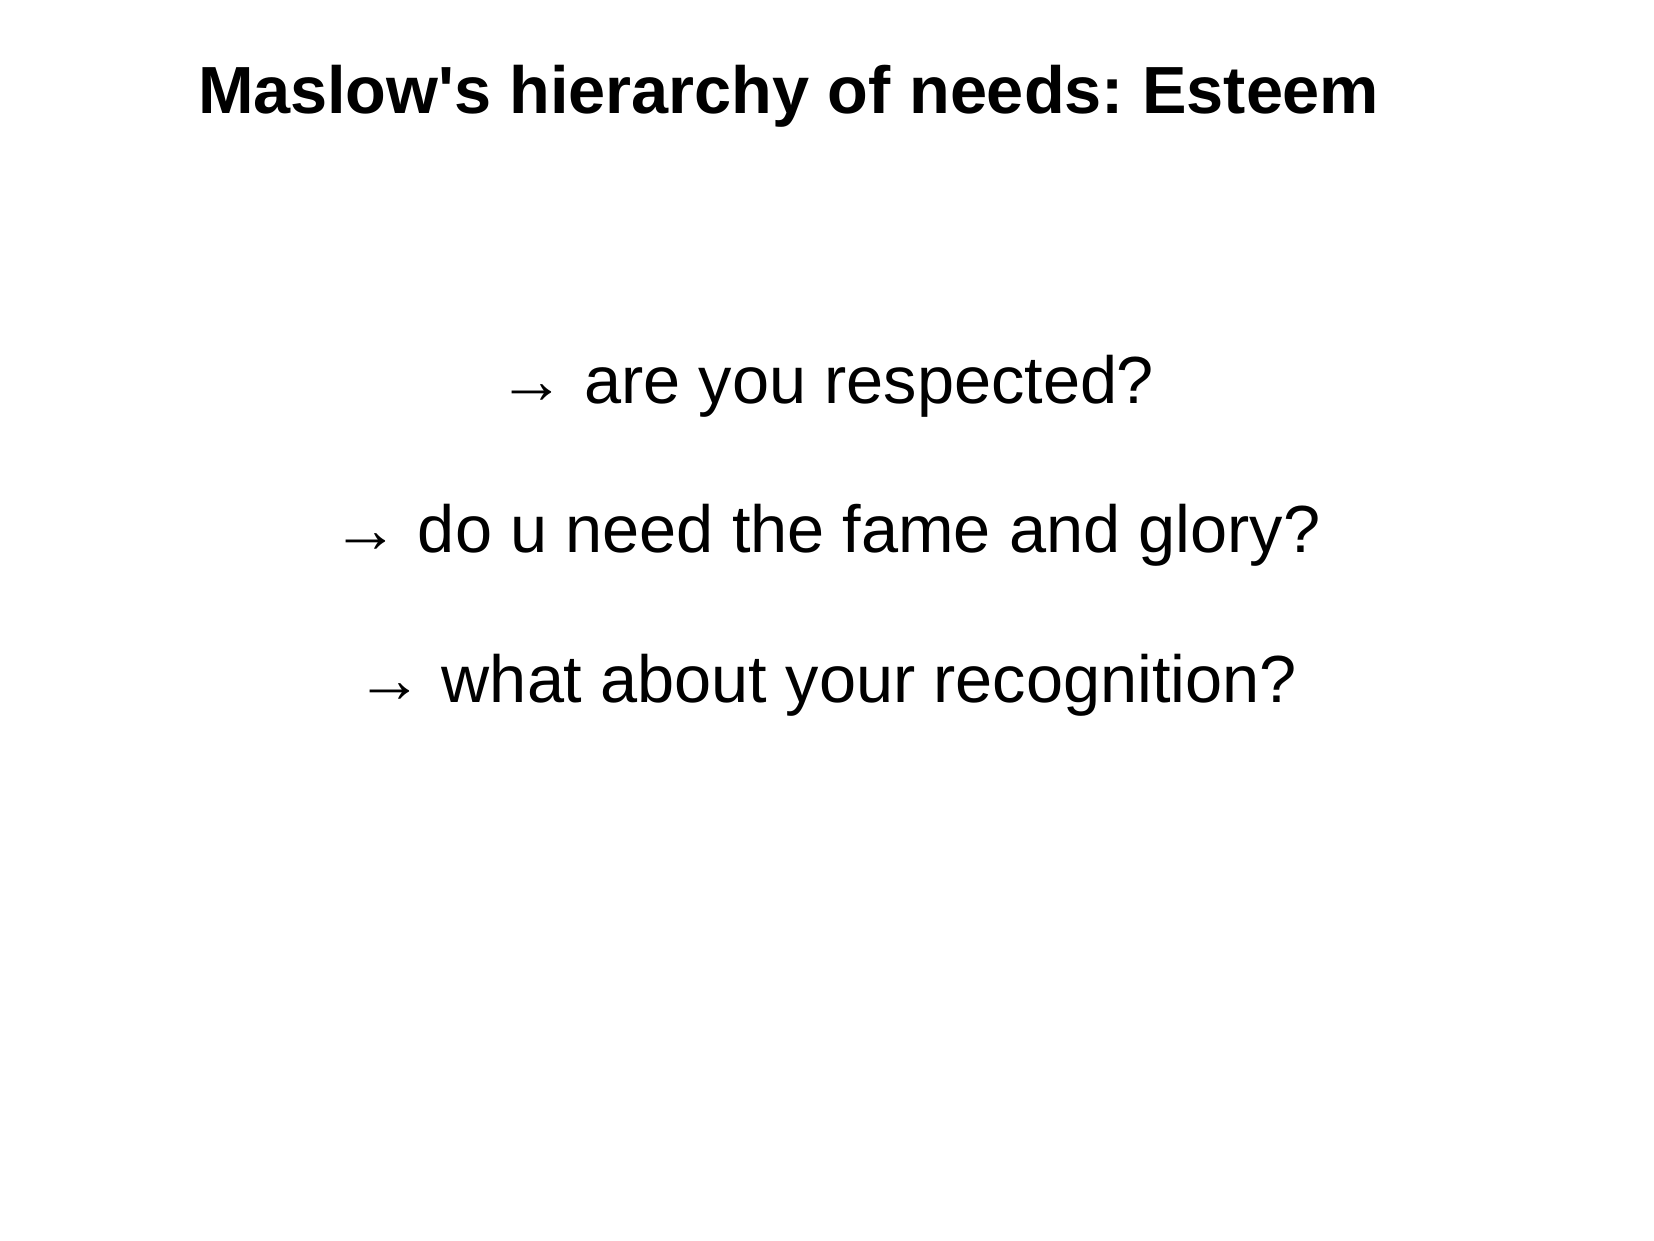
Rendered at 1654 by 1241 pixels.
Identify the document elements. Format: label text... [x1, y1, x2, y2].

subtitle Maslow's hierarchy of needs: Esteem [0, 15, 1654, 241]
text_box → are you respected? → do u need the fame and glory? → what about your recognition? [82, 49, 1571, 1010]
